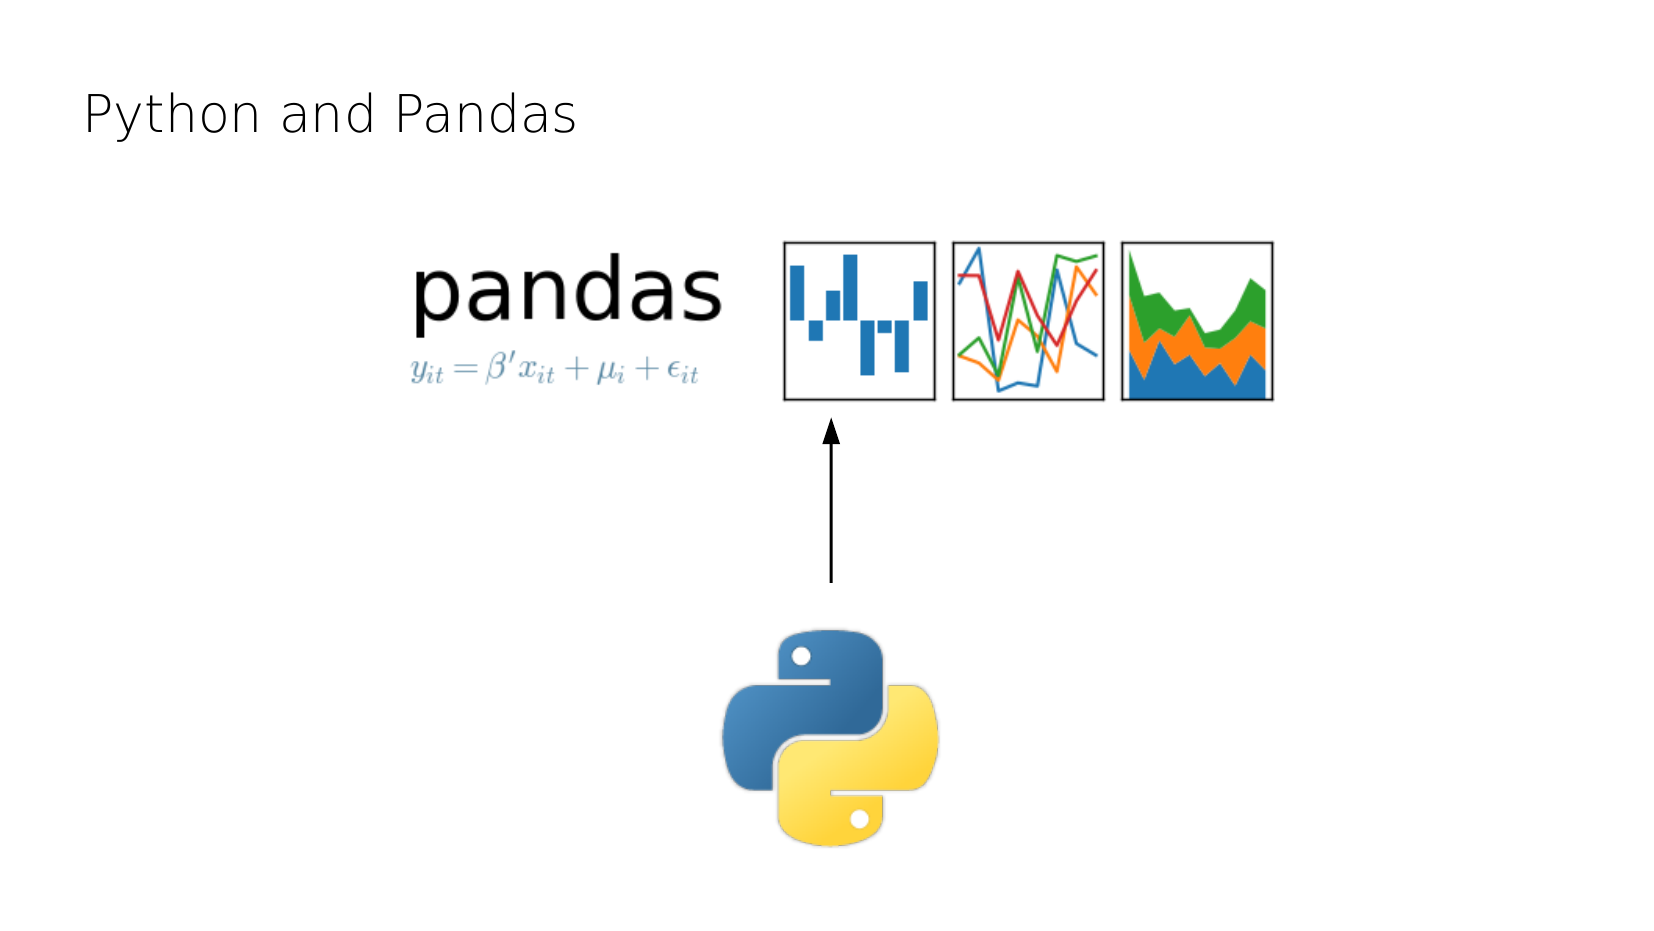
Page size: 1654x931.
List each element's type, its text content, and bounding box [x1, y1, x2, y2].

title Python and Pandas [82, 37, 1571, 193]
picture [674, 582, 988, 896]
picture [362, 222, 1300, 418]
